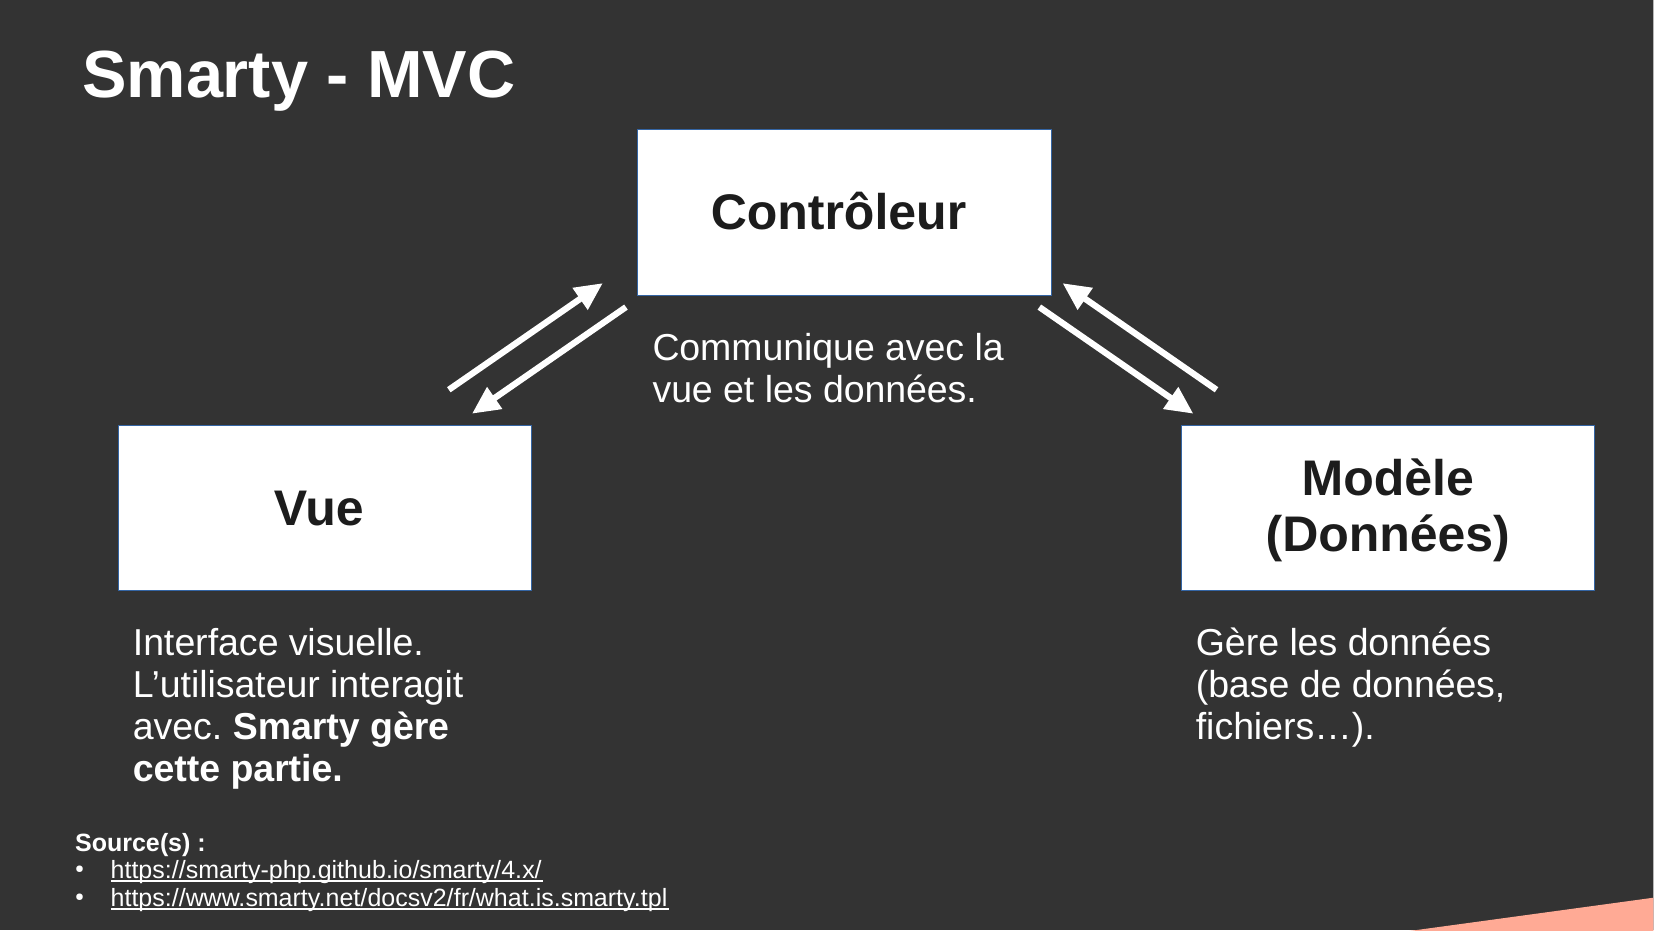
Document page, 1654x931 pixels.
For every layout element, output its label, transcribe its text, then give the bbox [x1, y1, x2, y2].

text_box Communique avec la vue et les données. [637, 318, 1052, 460]
text_box [118, 425, 532, 591]
text_box [1409, 897, 1654, 931]
title Smarty - MVC [82, 37, 1571, 114]
text_box [1181, 425, 1595, 591]
text_box [637, 129, 1052, 296]
text_box Contrôleur [649, 177, 1028, 248]
text_box Vue [129, 472, 508, 544]
text_box Interface visuelle. L’utilisateur interagit avec. Smarty gère cette partie. [118, 614, 532, 797]
text_box Gère les données (base de données, fichiers…). [1181, 614, 1595, 755]
text_box Modèle (Données) [1198, 442, 1577, 570]
text_box Source(s) : https://smarty-php.github.io/smarty/4.x/ https://www.smarty.net/docsv2/fr/what.is.smarty.tpl [60, 820, 1546, 920]
